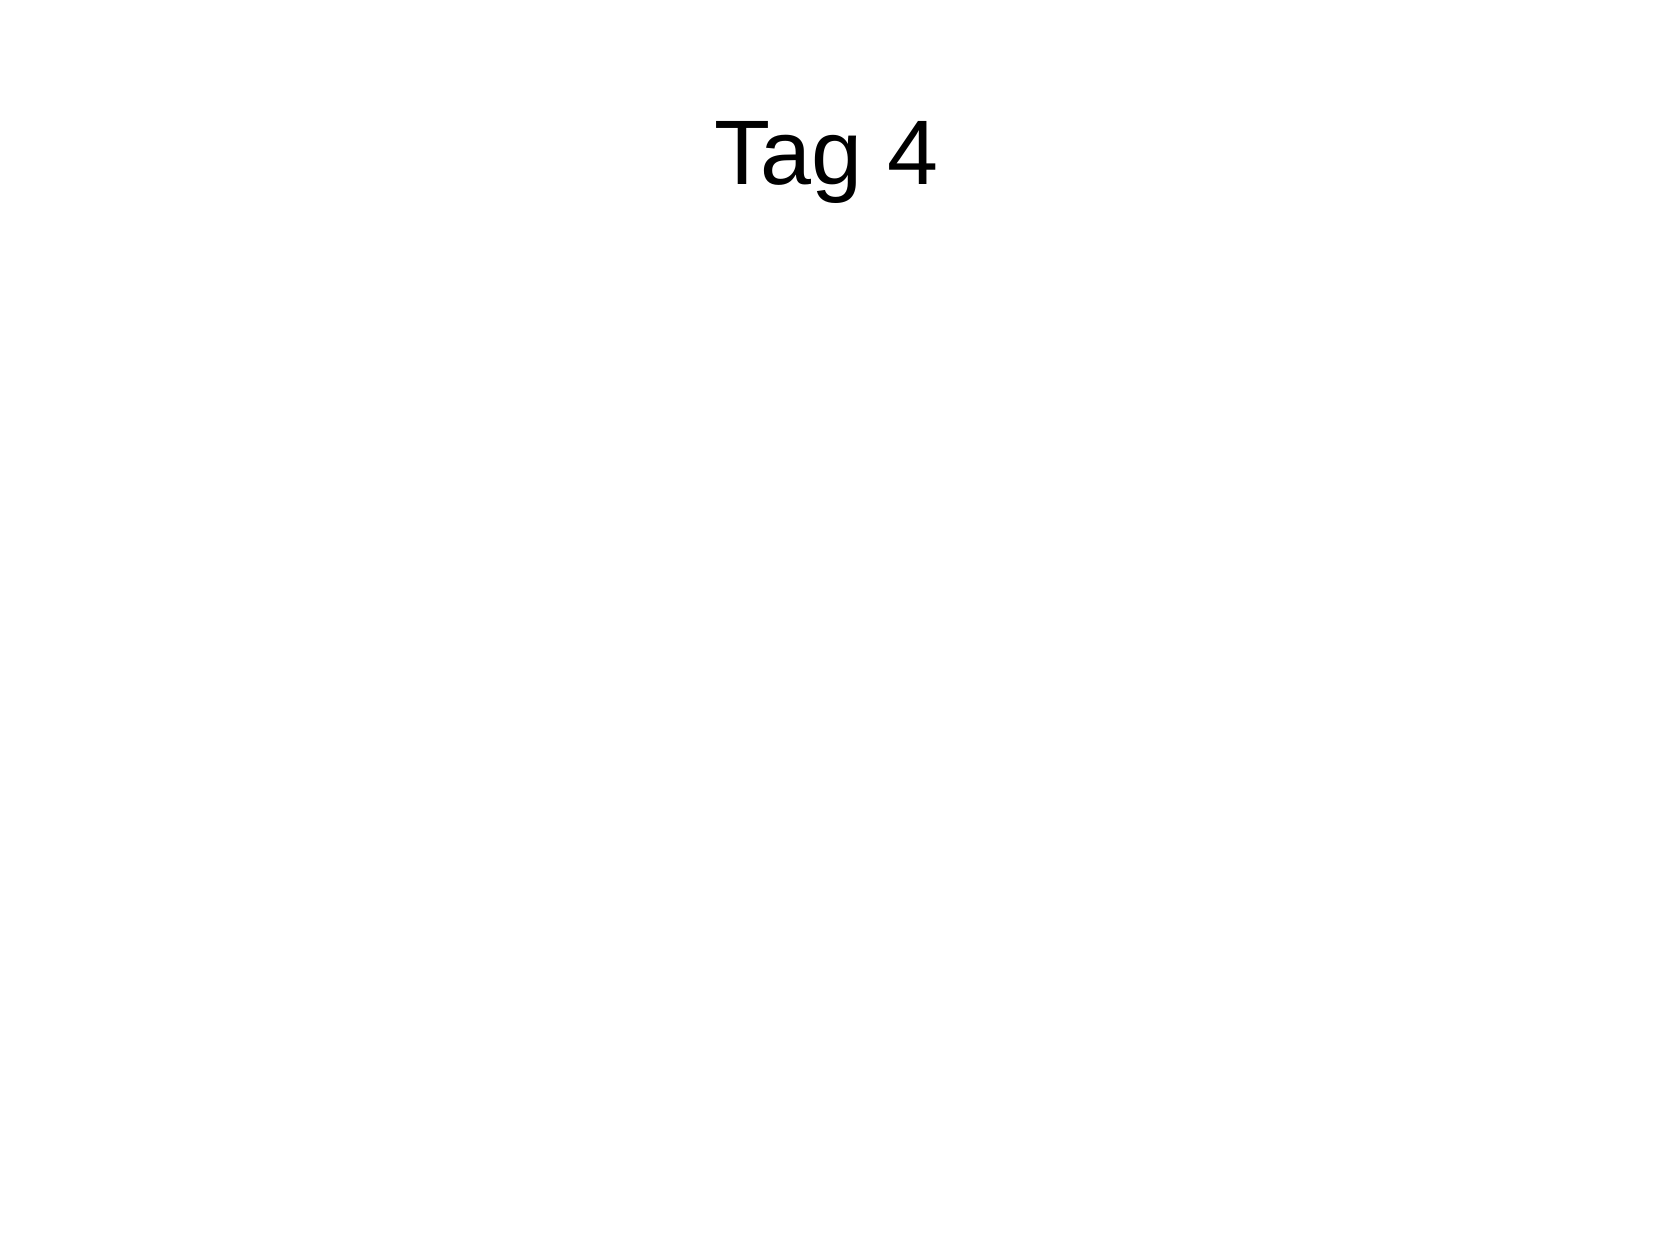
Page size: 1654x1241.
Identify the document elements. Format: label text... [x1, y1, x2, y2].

title Tag 4 [82, 49, 1571, 257]
